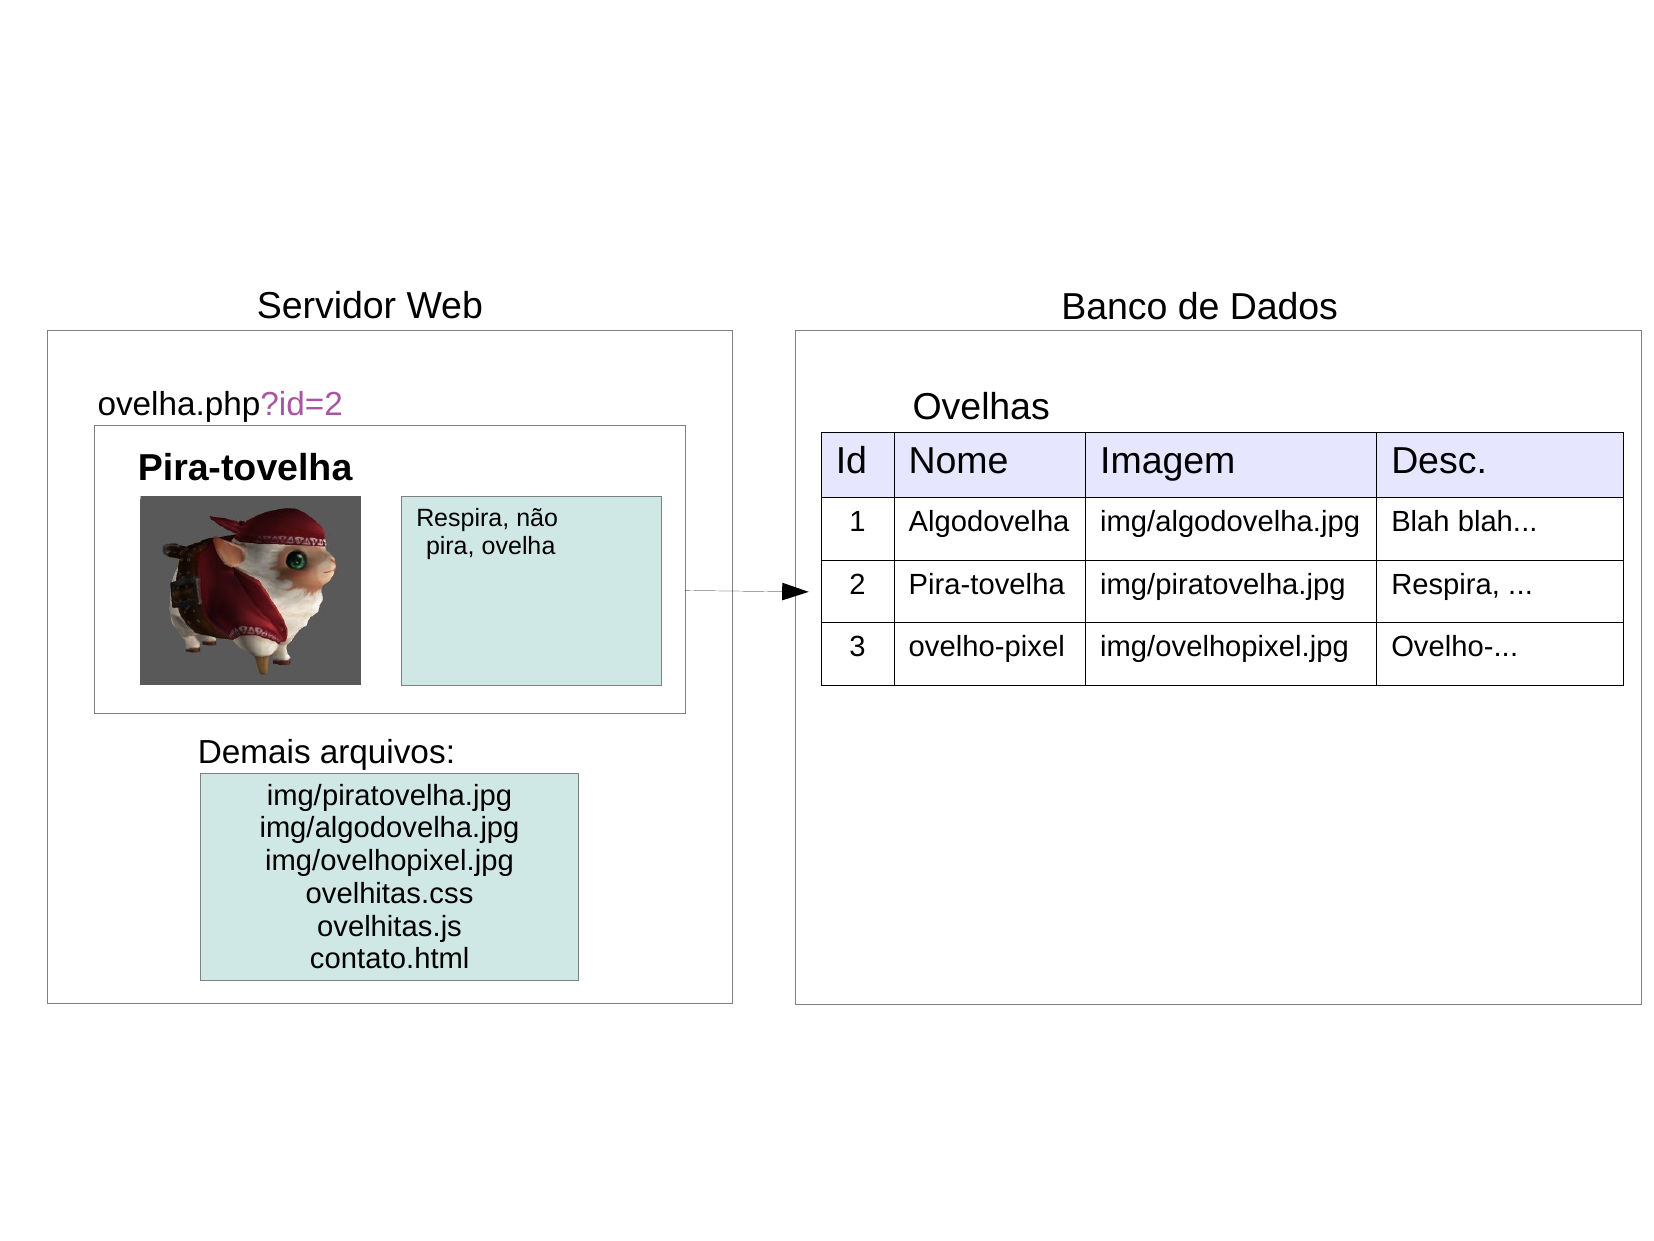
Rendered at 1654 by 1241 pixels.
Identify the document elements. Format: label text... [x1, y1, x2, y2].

text_box Servidor Web [242, 277, 498, 335]
table_cell Respira, ... [1377, 561, 1623, 622]
table_cell Algodovelha [895, 498, 1085, 560]
table_header Nome [895, 433, 1085, 497]
text_box Demais arquivos: [183, 726, 471, 779]
text_box Pira-tovelha [123, 439, 368, 497]
table_cell img/ovelhopixel.jpg [1086, 623, 1376, 685]
picture [140, 496, 361, 686]
text_box Ovelhas [897, 378, 1065, 432]
table_cell Blah blah... [1377, 498, 1623, 560]
text_box Banco de Dados [1046, 331, 1518, 335]
table_cell ovelho-pixel [895, 623, 1085, 685]
table_cell Ovelho-... [1377, 623, 1623, 685]
text_box ovelha.php?id=2 [82, 377, 374, 430]
table_header Desc. [1377, 433, 1623, 497]
text_box ovelha.php?id=2 [95, 426, 374, 430]
text_box Respira, não pira, ovelha [401, 496, 662, 686]
table_cell Pira-tovelha [895, 561, 1085, 622]
table_header Id [822, 433, 894, 497]
text_box img/piratovelha.jpg img/algodovelha.jpg img/ovelhopixel.jpg ovelhitas.css ovelhitas.js contato.html [200, 773, 579, 981]
text_box Banco de Dados [1046, 277, 1518, 330]
table_cell img/piratovelha.jpg [1086, 561, 1376, 622]
table_cell 2 [822, 561, 894, 622]
table_cell 3 [822, 623, 894, 685]
table_cell img/algodovelha.jpg [1086, 498, 1376, 560]
table_cell 1 [822, 498, 894, 560]
table_header Imagem [1086, 433, 1376, 497]
